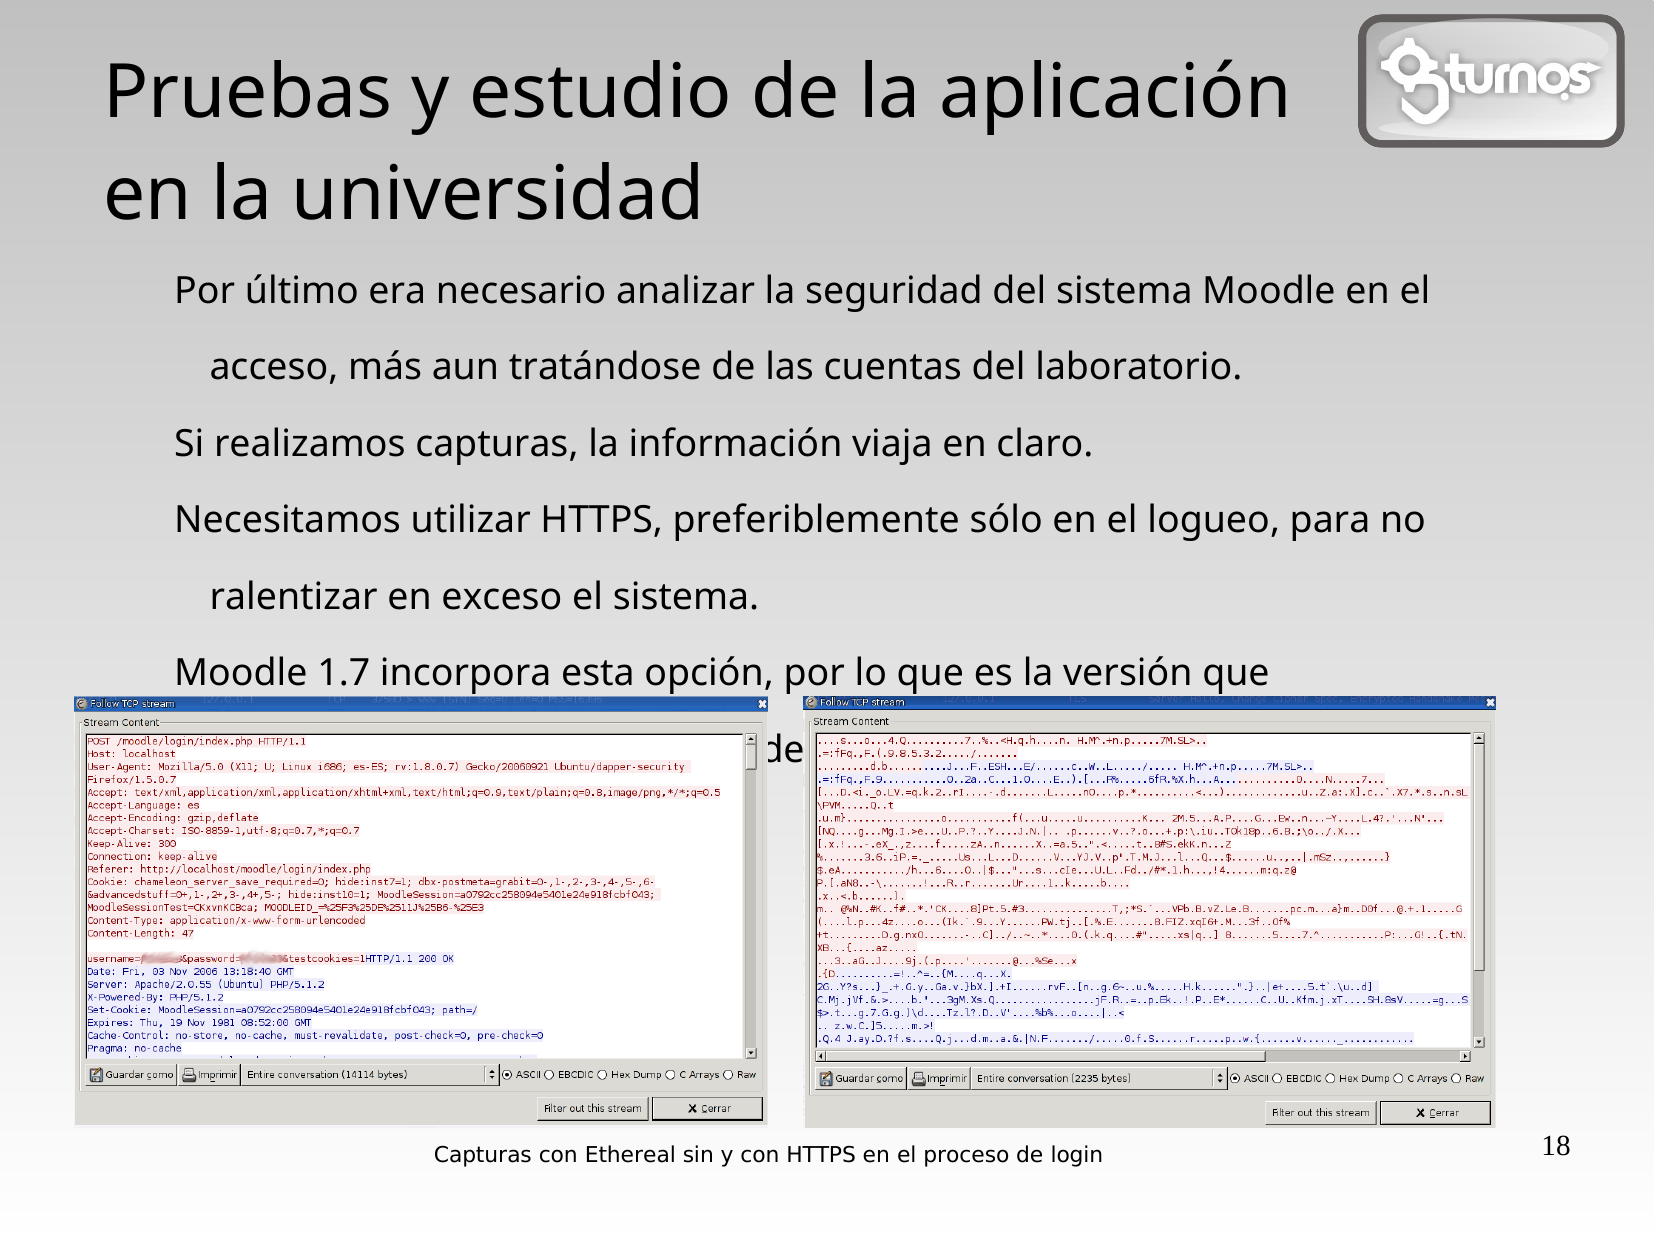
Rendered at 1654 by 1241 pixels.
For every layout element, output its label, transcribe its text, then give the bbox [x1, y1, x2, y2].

text_box Por último era necesario analizar la seguridad del sistema Moodle en el acceso, más aun tratándose de las cuentas del laboratorio. Si realizamos capturas, la información viaja en claro. Necesitamos utilizar HTTPS, preferiblemente sólo en el logueo, para no ralentizar en exceso el sistema. Moodle 1.7 incorpora esta opción, por lo que es la versión que recomendamos se use en caso de implantación. [124, 230, 1512, 681]
picture [74, 696, 768, 1128]
picture [1358, 14, 1625, 148]
text_box Capturas con Ethereal sin y con HTTPS en el proceso de login [419, 1134, 1127, 1176]
picture [803, 696, 1496, 1128]
text_box Pruebas y estudio de la aplicación en la universidad [88, 29, 1264, 219]
